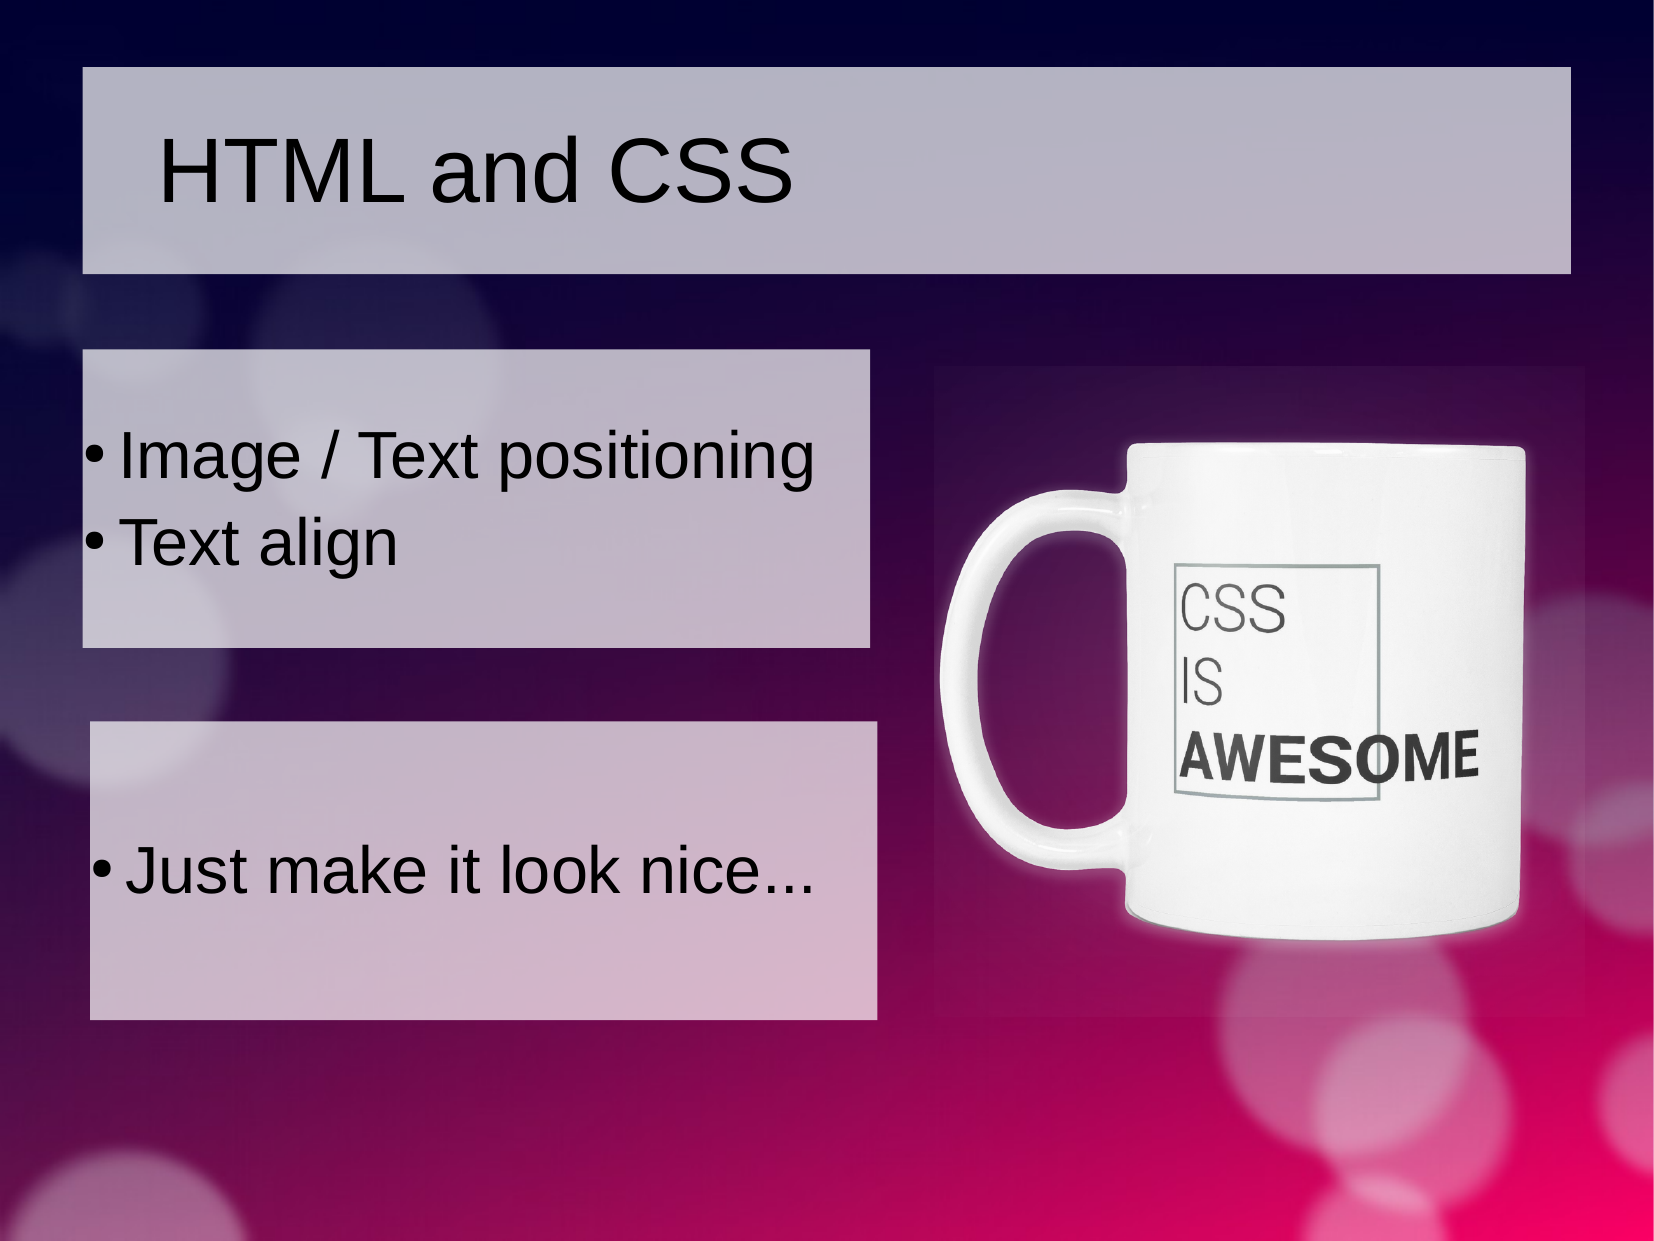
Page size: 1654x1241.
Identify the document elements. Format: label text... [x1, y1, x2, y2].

text_box Just make it look nice... [90, 721, 878, 1021]
picture [0, 0, 1654, 1241]
subtitle Image / Text positioning Text align [82, 349, 871, 648]
title HTML and CSS [82, 67, 1571, 275]
